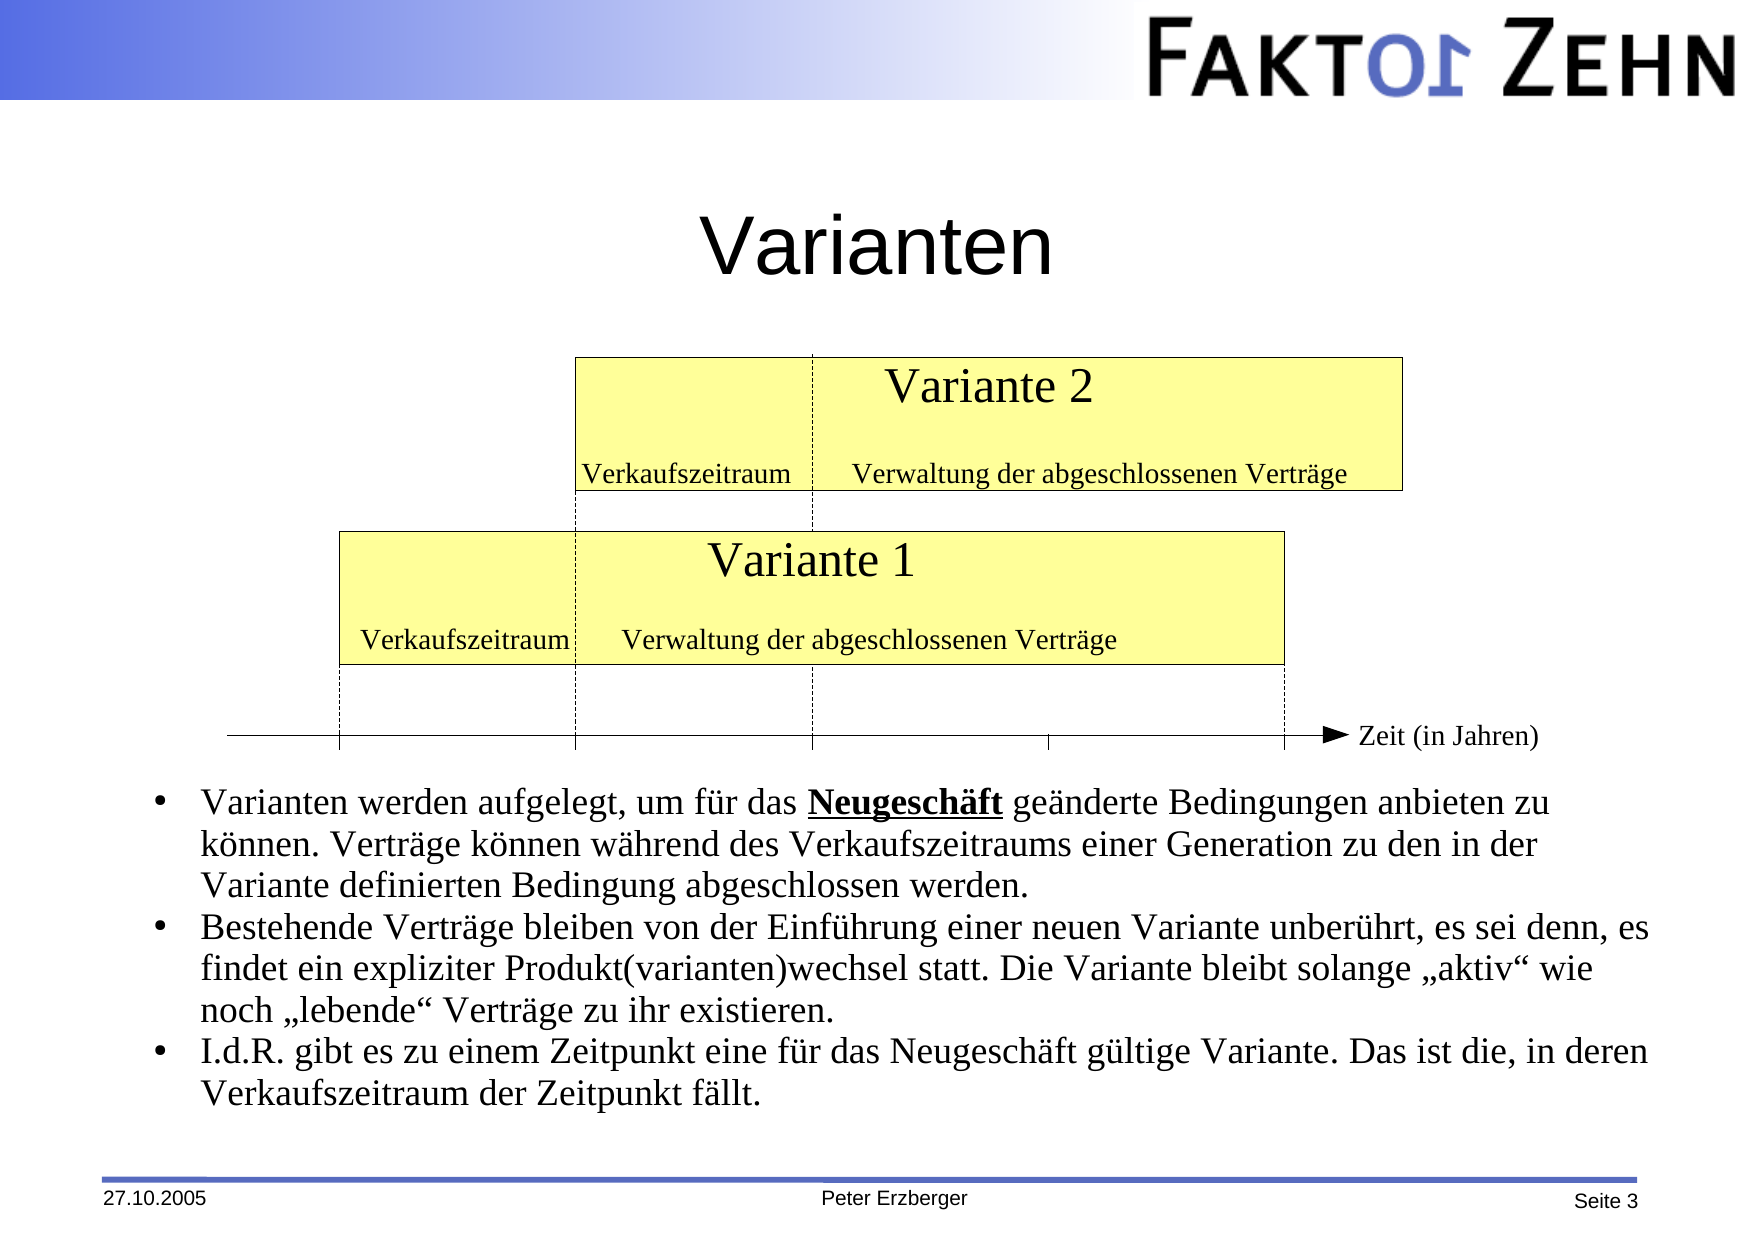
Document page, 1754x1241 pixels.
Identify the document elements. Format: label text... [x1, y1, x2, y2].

text_box Verwaltung der abgeschlossenen Verträge [812, 457, 1388, 491]
title Varianten [179, 142, 1576, 349]
text_box Varianten werden aufgelegt, um für das Neugeschäft geänderte Bedingungen anbieten zu können. Verträge können während des Verkaufszeitraums einer Generation zu den in der Variante definierten Bedingung abgeschlossen werden. Bestehende Verträge bleiben von der Einführung einer neuen Variante unberührt, es sei denn, es findet ein expliziter Produkt(varianten)wechsel statt. Die Variante bleibt solange „aktiv“ wie noch „lebende“ Verträge zu ihr existieren. I.d.R. gibt es zu einem Zeitpunkt eine für das Neugeschäft gültige Variante. Das ist die, in deren Verkaufszeitraum der Zeitpunkt fällt. [59, 781, 1669, 1167]
text_box Verwaltung der abgeschlossenen Verträge [581, 623, 1158, 657]
text_box Variante 2 [575, 357, 1403, 491]
text_box Variante 1 [339, 531, 1285, 665]
text_box Verkaufszeitraum [354, 623, 576, 657]
text_box Verkaufszeitraum [575, 457, 798, 491]
text_box Zeit (in Jahren) [1358, 719, 1565, 753]
picture [1133, 2, 1749, 105]
